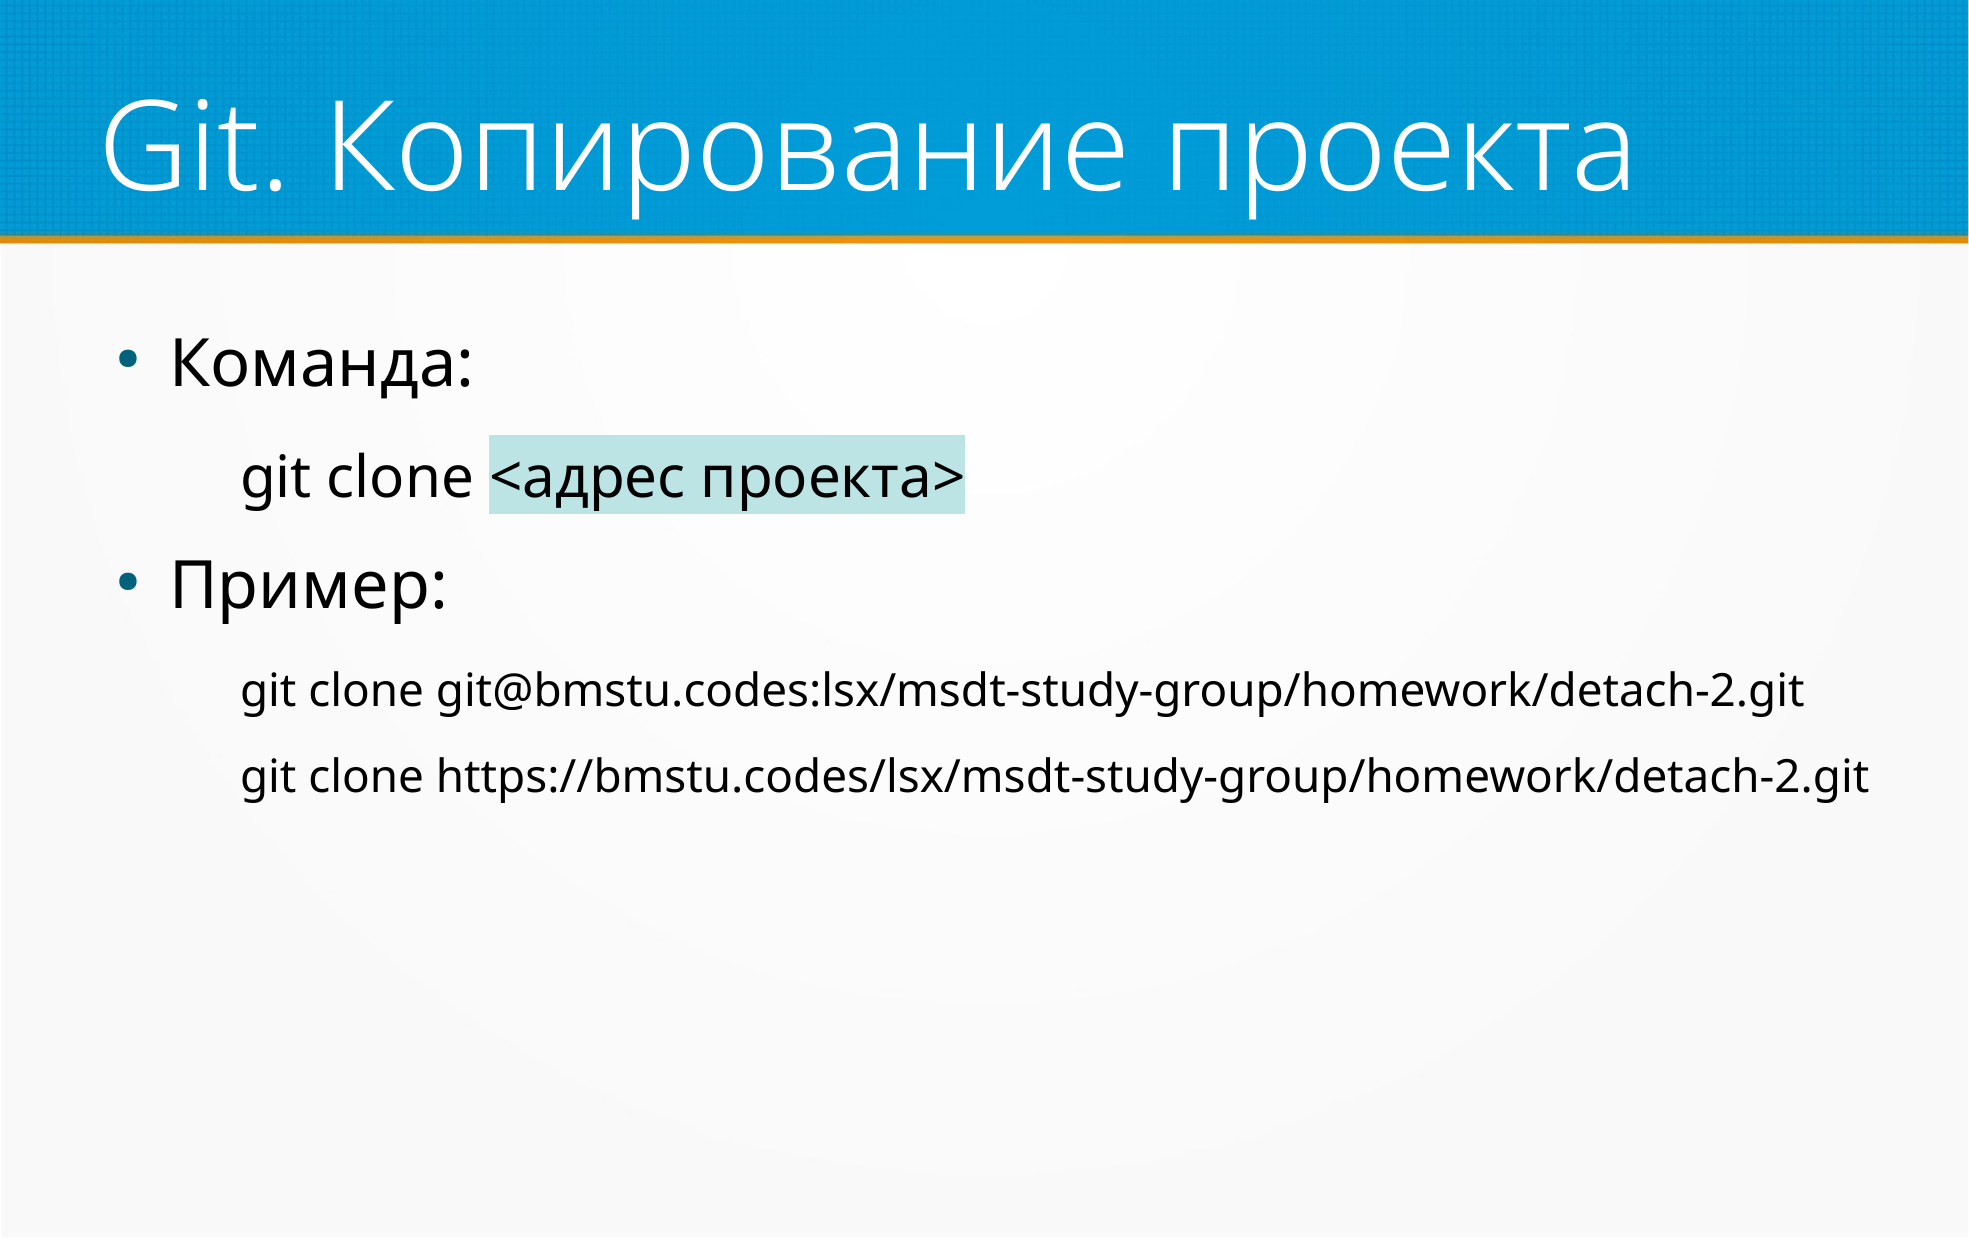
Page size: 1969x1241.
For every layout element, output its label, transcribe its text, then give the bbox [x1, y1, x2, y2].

picture [0, 233, 1969, 1241]
title Git. Копирование проекта [98, 19, 1870, 227]
list Команда: git clone <адрес проекта> Пример: git clone git@bmstu.codes:lsx/msdt-study-group/homework/detach-2.git git clone https://bmstu.codes/lsx/msdt-study-group/homework/detach-2.git [98, 315, 1969, 1081]
